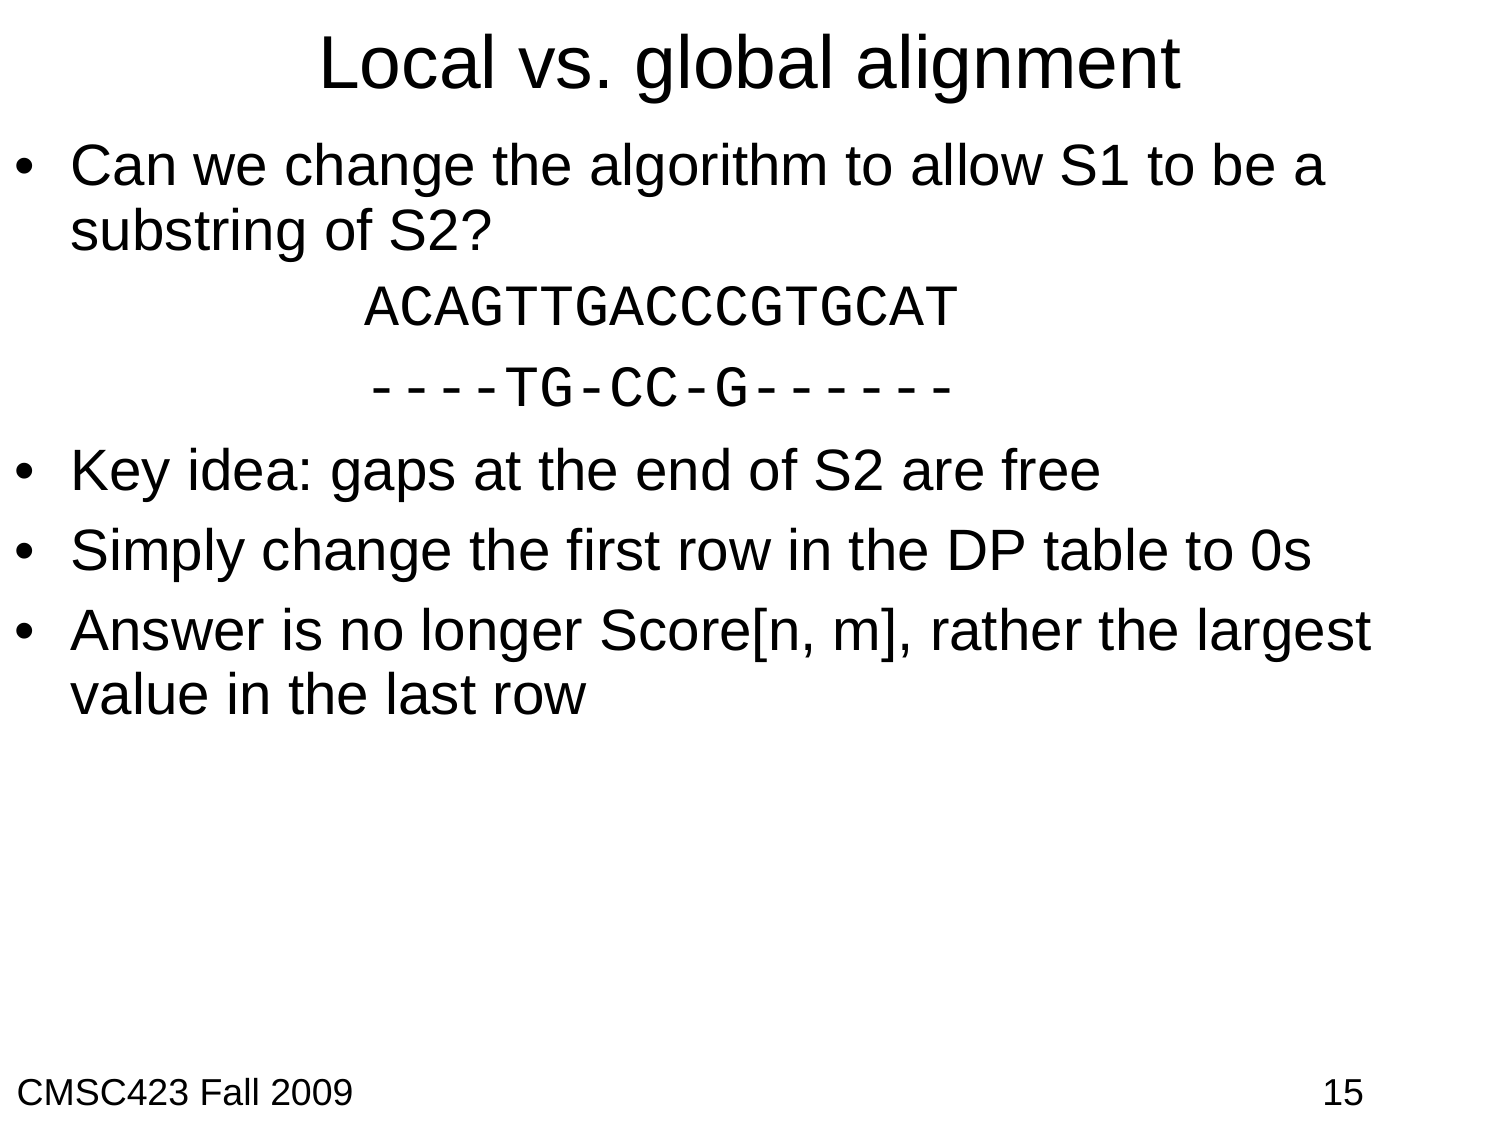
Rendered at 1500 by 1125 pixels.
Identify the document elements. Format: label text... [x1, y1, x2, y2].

title Local vs. global alignment [0, 12, 1500, 113]
list Can we change the algorithm to allow S1 to be a substring of S2? ACAGTTGACCCGTGCAT ----TG-CC-G------ Key idea: gaps at the end of S2 are free Simply change the first row in the DP table to 0s Answer is no longer Score[n, m], rather the largest value in the last row [0, 124, 1500, 1125]
